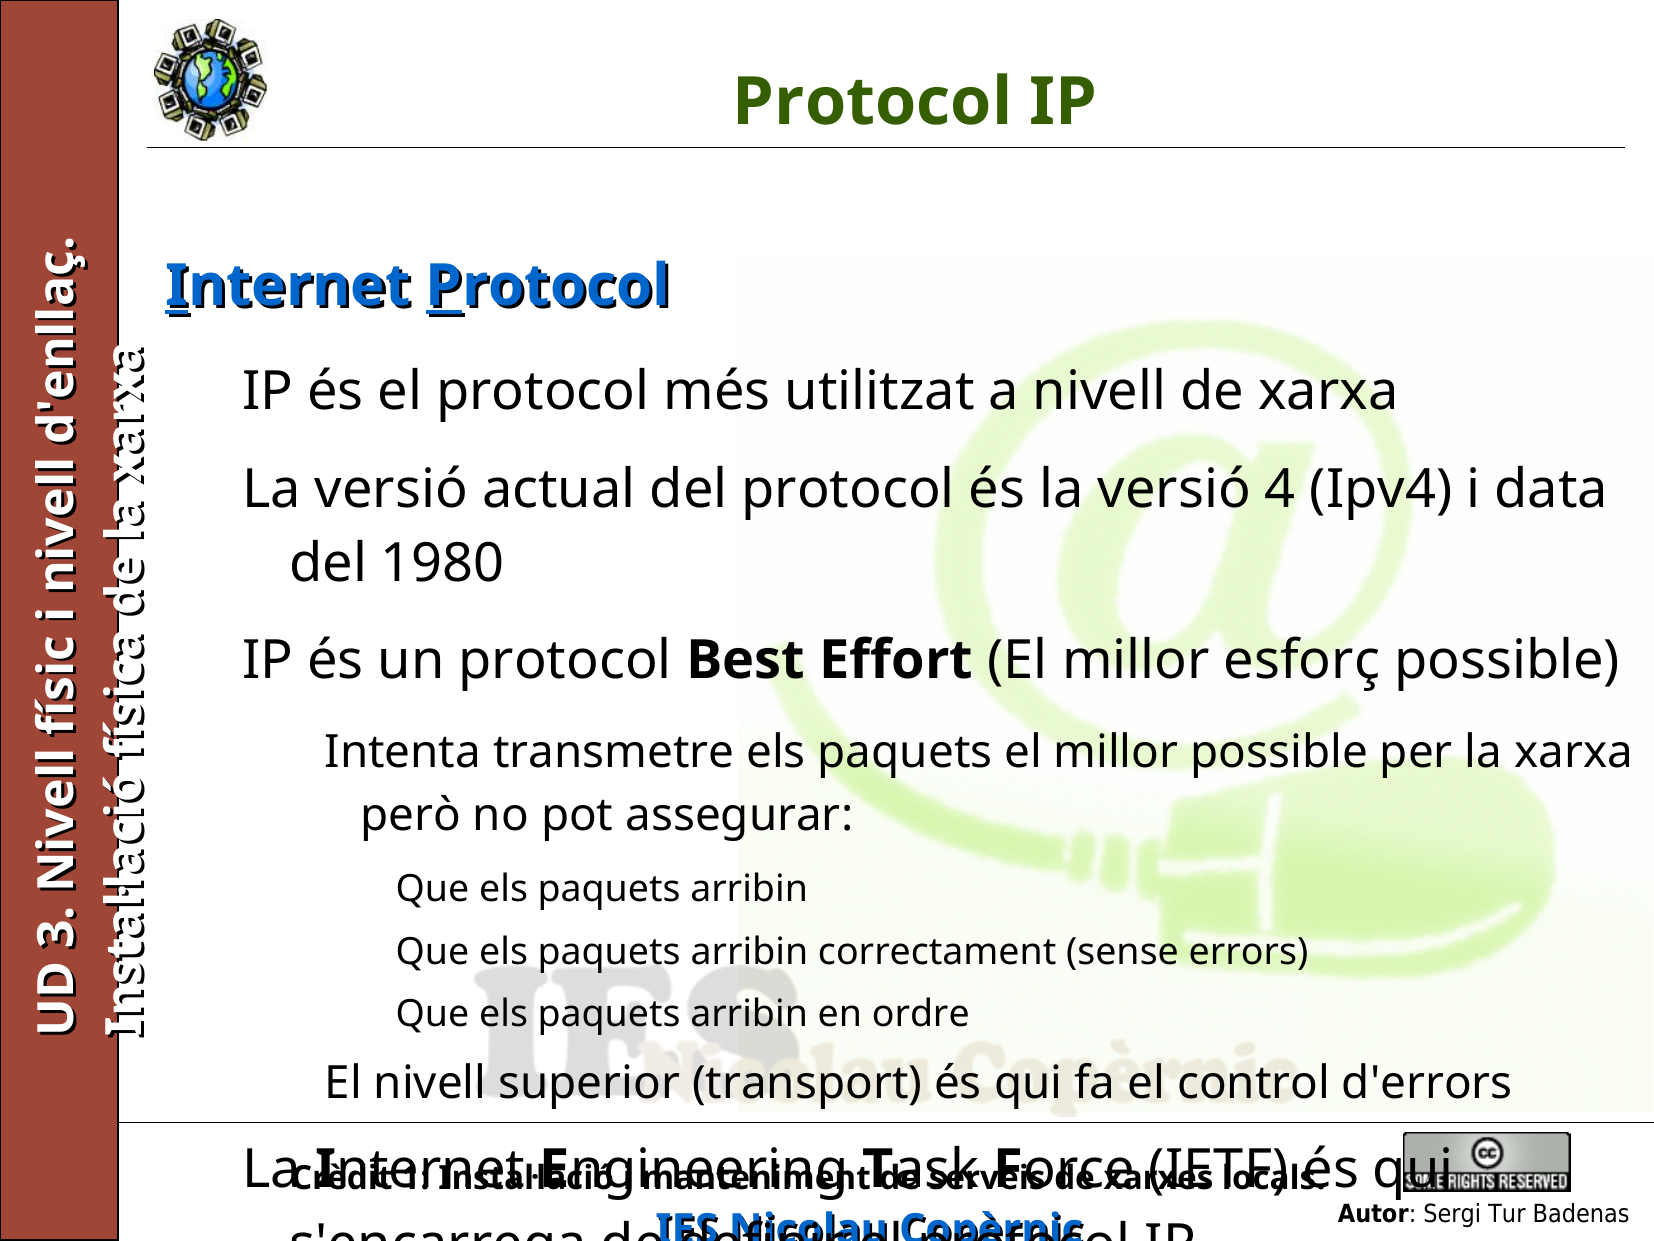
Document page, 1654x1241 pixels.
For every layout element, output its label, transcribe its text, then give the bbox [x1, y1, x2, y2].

picture [825, 1078, 838, 1095]
picture [1134, 1078, 1146, 1083]
picture [1348, 1078, 1361, 1095]
picture [528, 1078, 540, 1095]
picture [1403, 1132, 1571, 1192]
picture [583, 1078, 595, 1083]
picture [154, 19, 268, 142]
picture [852, 1078, 866, 1095]
picture [1297, 1078, 1311, 1095]
picture [1030, 1078, 1042, 1095]
picture [1387, 1078, 1399, 1083]
picture [1451, 1078, 1465, 1095]
picture [1095, 1086, 1107, 1095]
title Protocol IP [171, 56, 1654, 141]
picture [941, 1078, 953, 1083]
picture [747, 1086, 759, 1095]
picture [466, 252, 1654, 1117]
list Internet Protocol IP és el protocol més utilitzat a nivell de xarxa La versió actual del protocol és la versió 4 (Ipv4) i data del 1980 IP és un protocol Best Effort (El millor esforç possible) Intenta transmetre els paquets el millor possible per la xarxa però no pot assegurar: Que els paquets arribin Que els paquets arribin correctament (sense errors) Que els paquets arribin en ordre El nivell superior (transport) és qui fa el control d'errors La Internet Engineering Task Force (IETF) és qui s'encarrega de definir el protocol IP. [147, 242, 1636, 1078]
picture [1001, 1078, 1014, 1095]
picture [1206, 1078, 1220, 1095]
picture [556, 1078, 569, 1095]
picture [640, 1078, 654, 1095]
